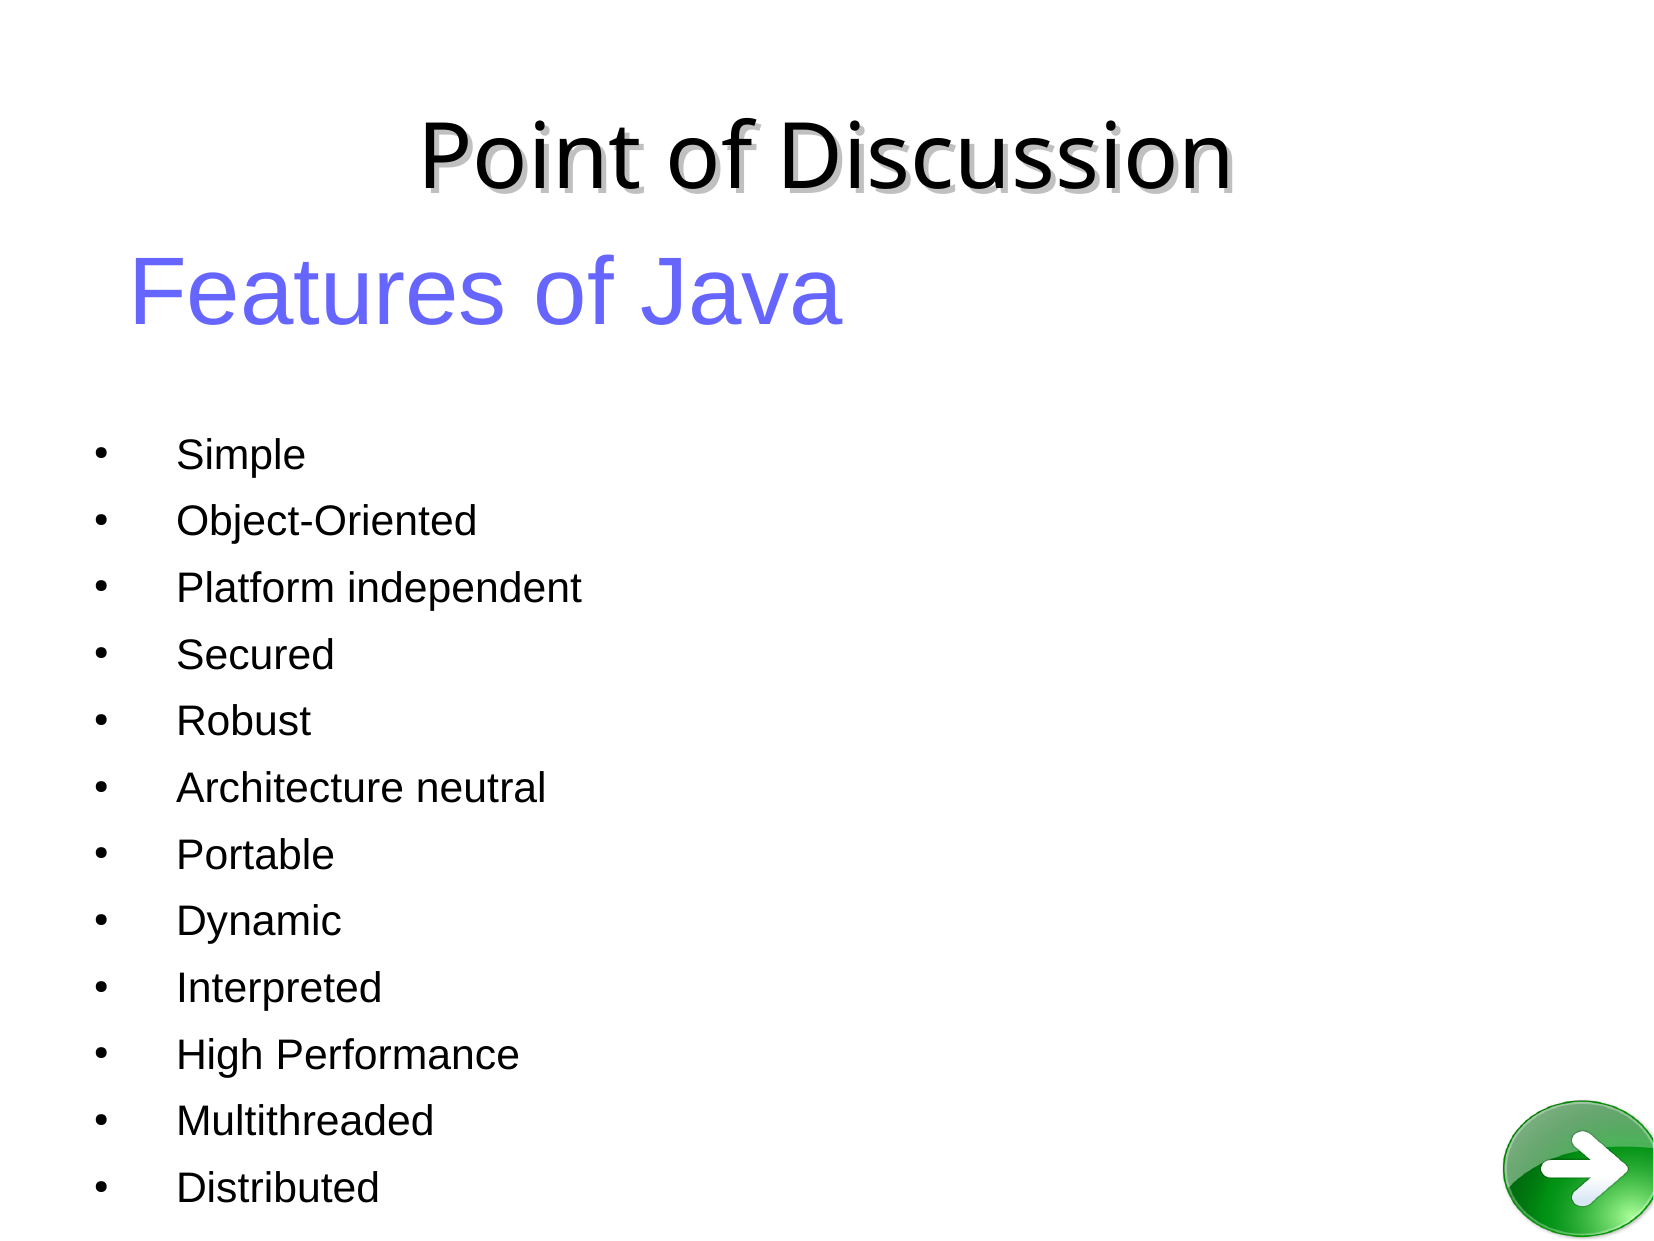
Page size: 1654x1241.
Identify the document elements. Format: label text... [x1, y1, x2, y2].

picture [1500, 1098, 1654, 1241]
title Point of Discussion [82, 49, 1571, 237]
list Features of Java Simple Object-Oriented Platform independent Secured Robust Architecture neutral Portable Dynamic Interpreted High Performance Multithreaded Distributed [82, 237, 1571, 1217]
